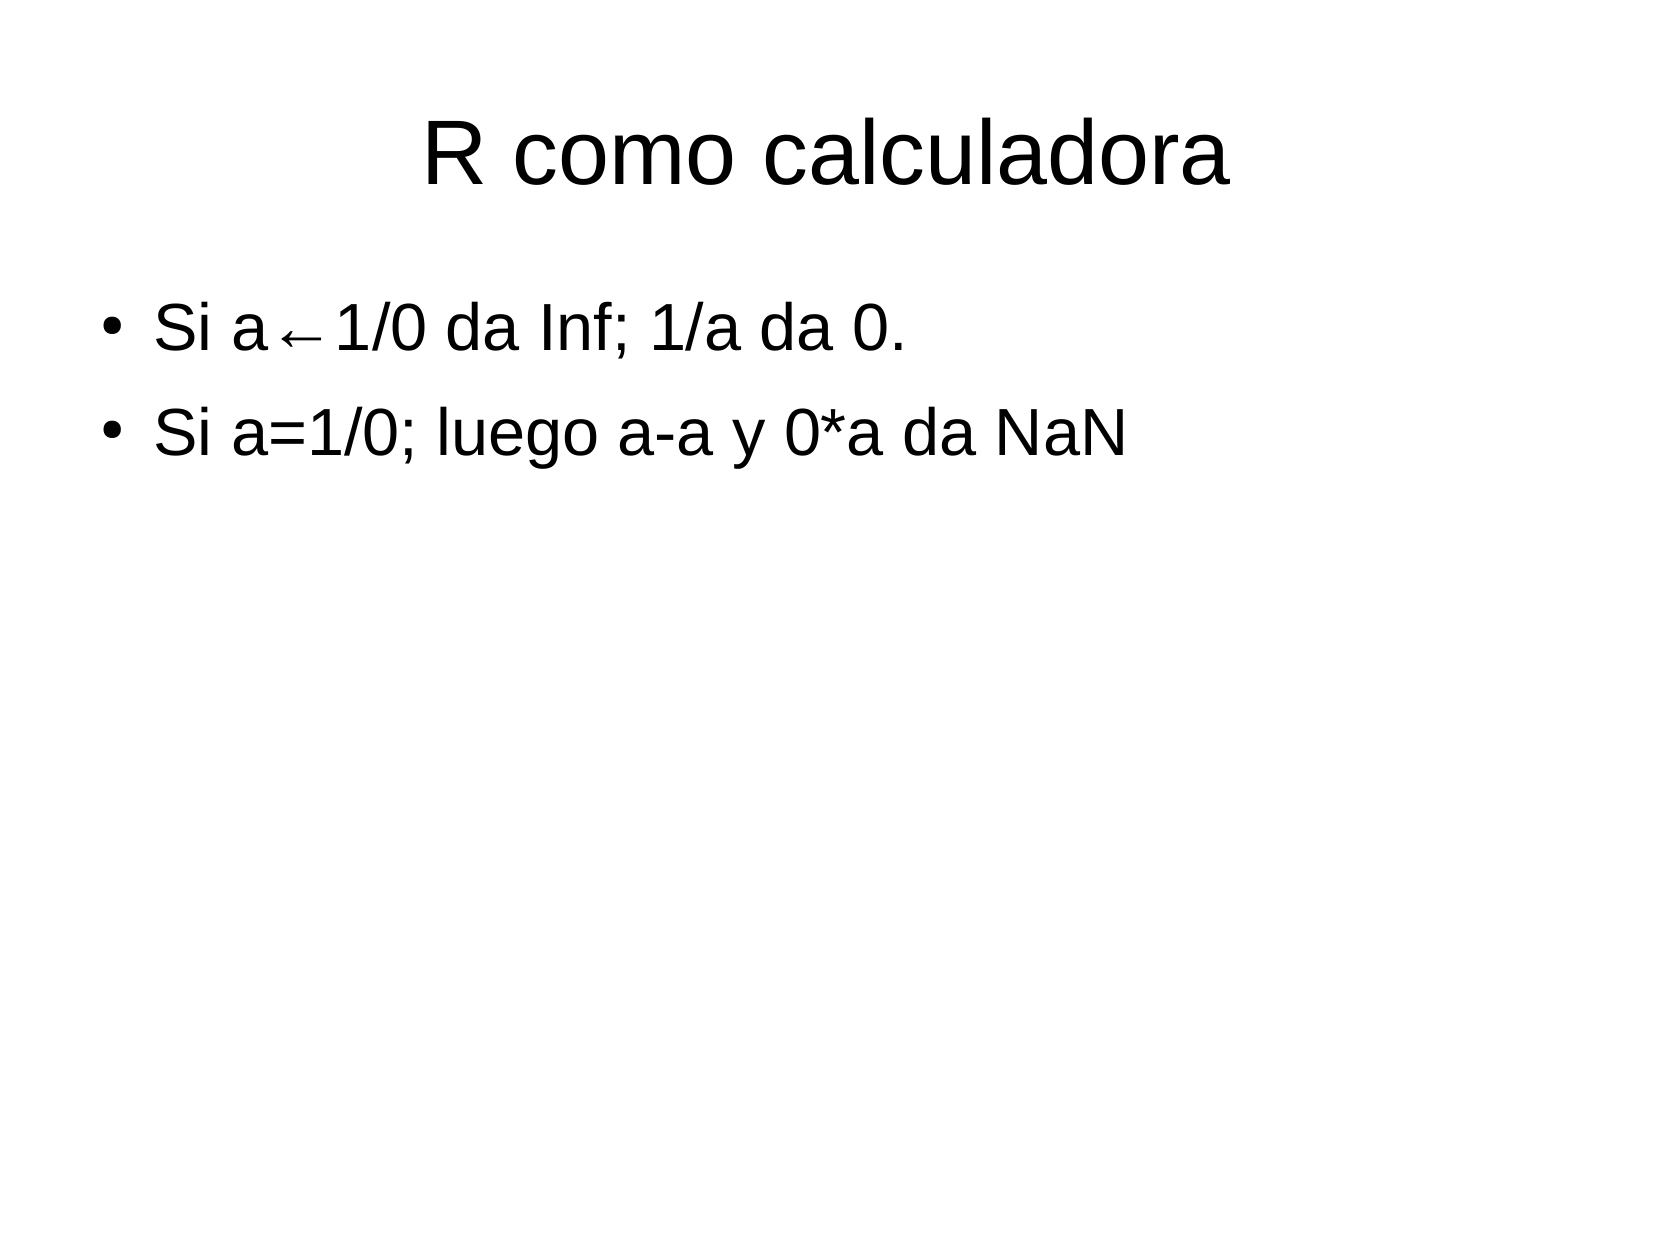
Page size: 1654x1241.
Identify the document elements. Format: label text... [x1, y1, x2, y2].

list Si a←1/0 da Inf; 1/a da 0. Si a=1/0; luego a-a y 0*a da NaN [82, 290, 1571, 1010]
title R como calculadora [82, 49, 1571, 257]
